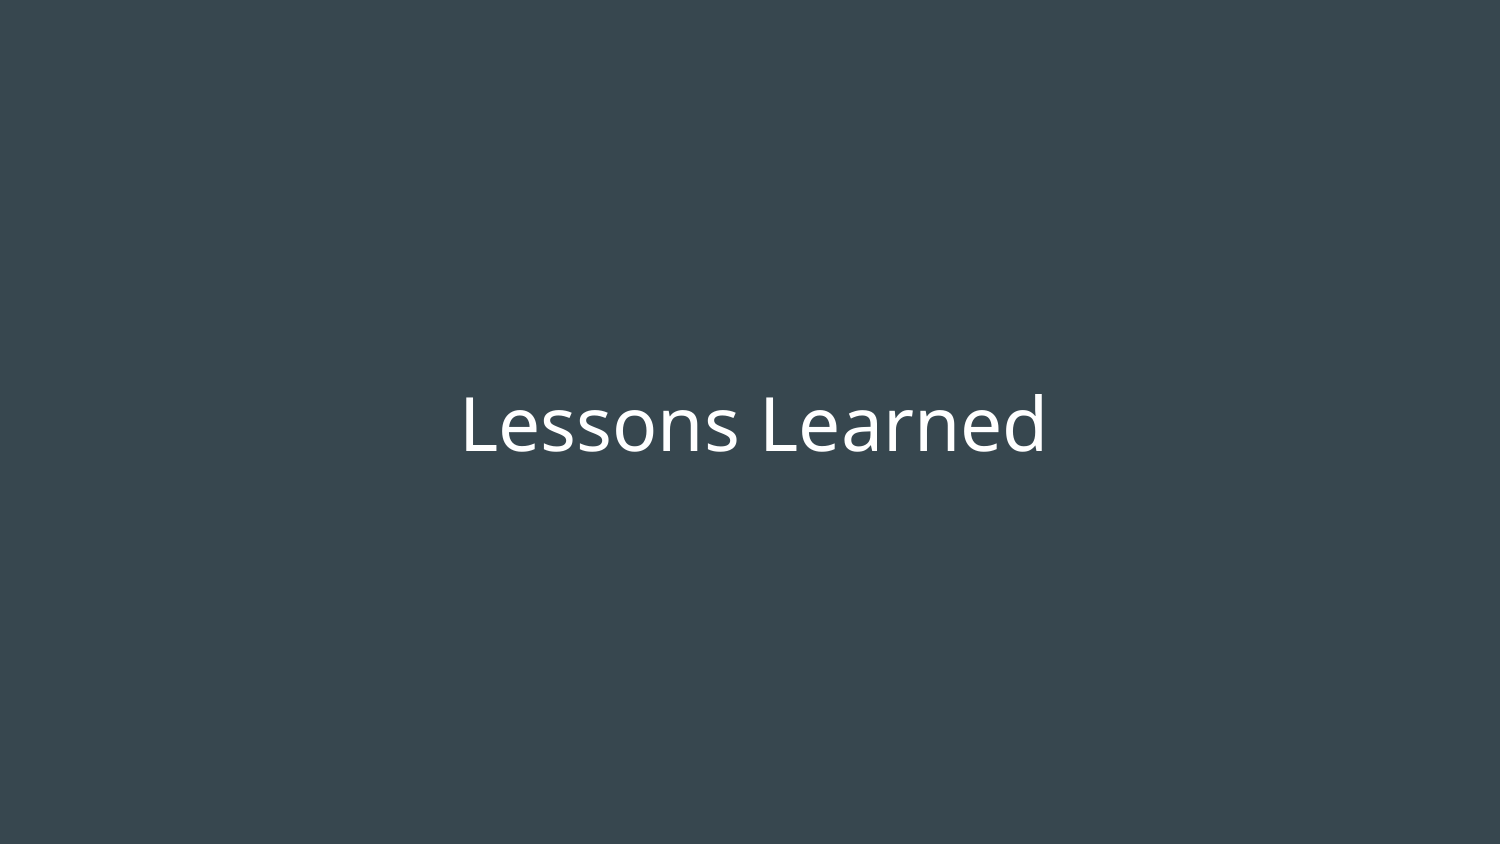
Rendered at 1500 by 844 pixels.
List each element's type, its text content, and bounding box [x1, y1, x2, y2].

title Lessons Learned [110, 351, 1399, 493]
